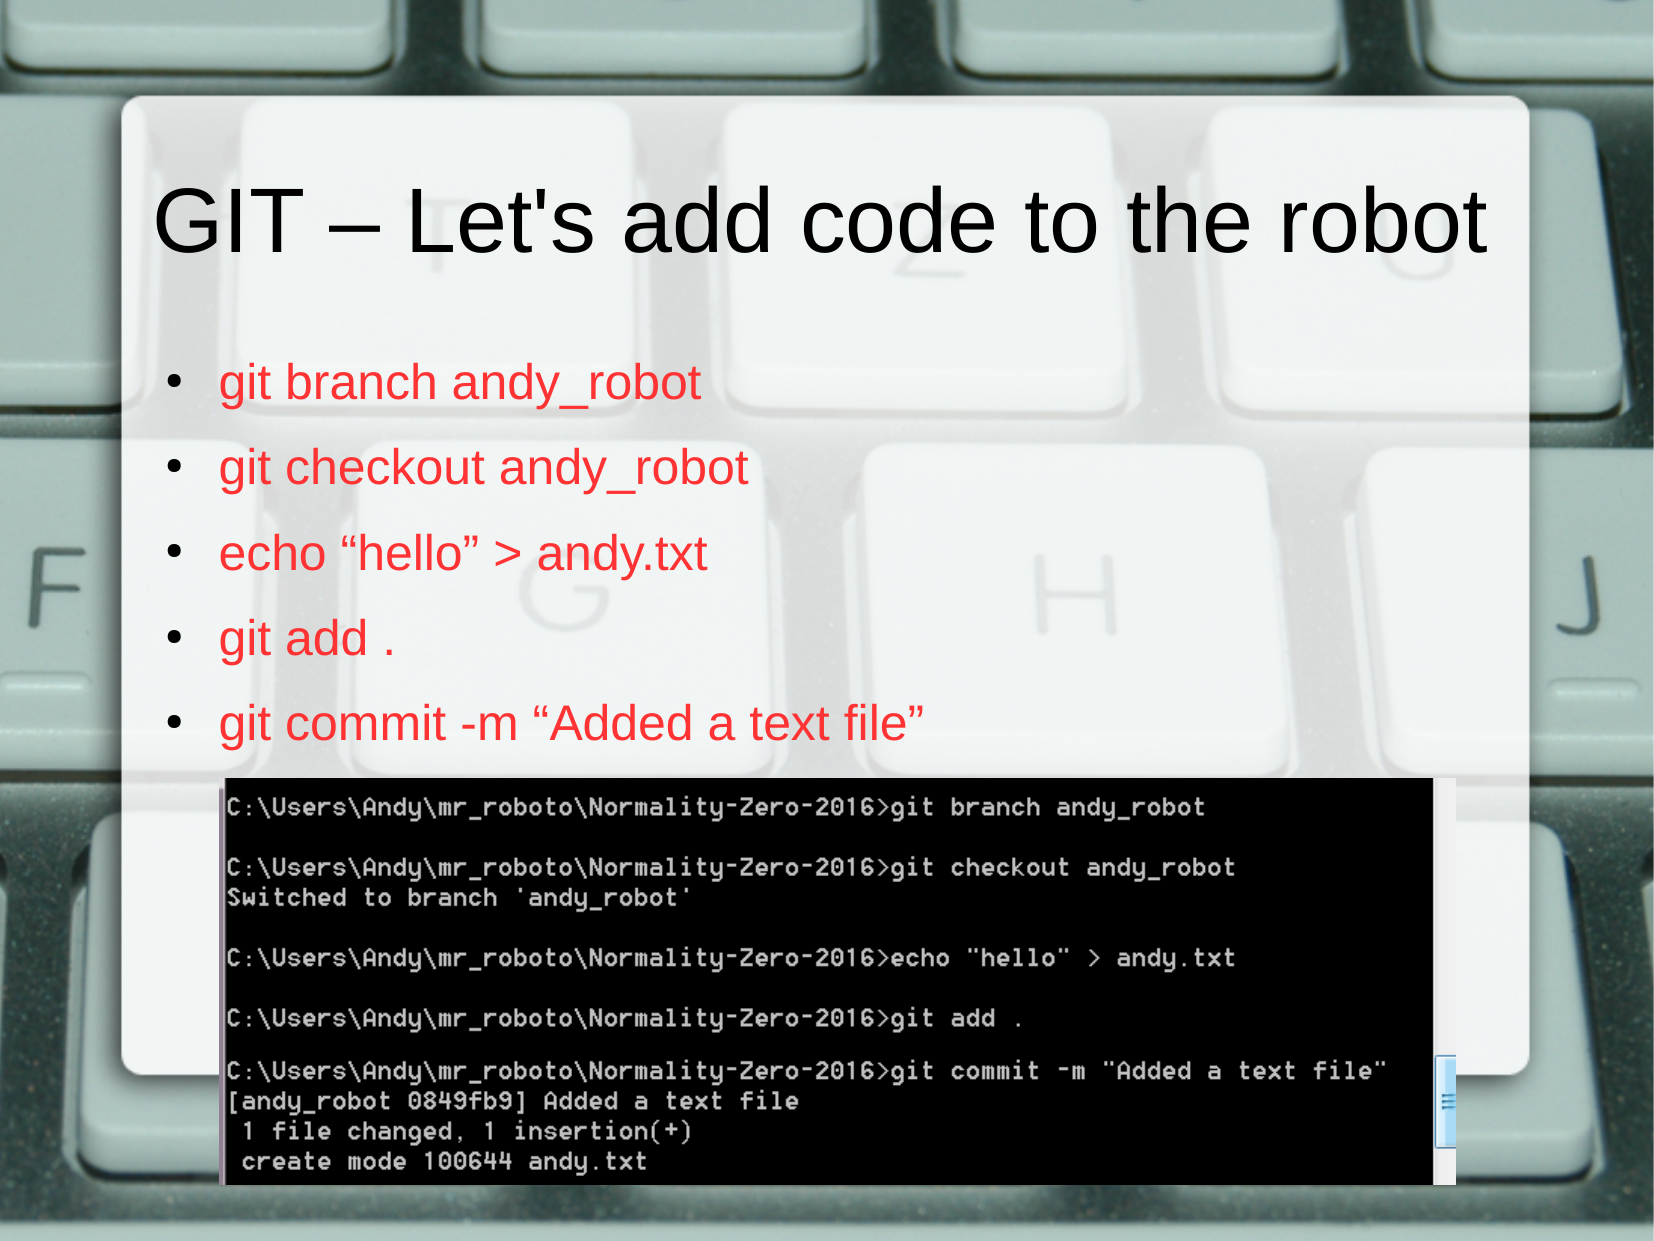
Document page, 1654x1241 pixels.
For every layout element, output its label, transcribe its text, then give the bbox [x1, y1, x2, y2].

picture [0, 0, 1654, 1241]
list git branch andy_robot git checkout andy_robot echo “hello” > andy.txt git add . git commit -m “Added a text file” [147, 354, 1506, 1063]
title GIT – Let's add code to the robot [135, 117, 1506, 325]
